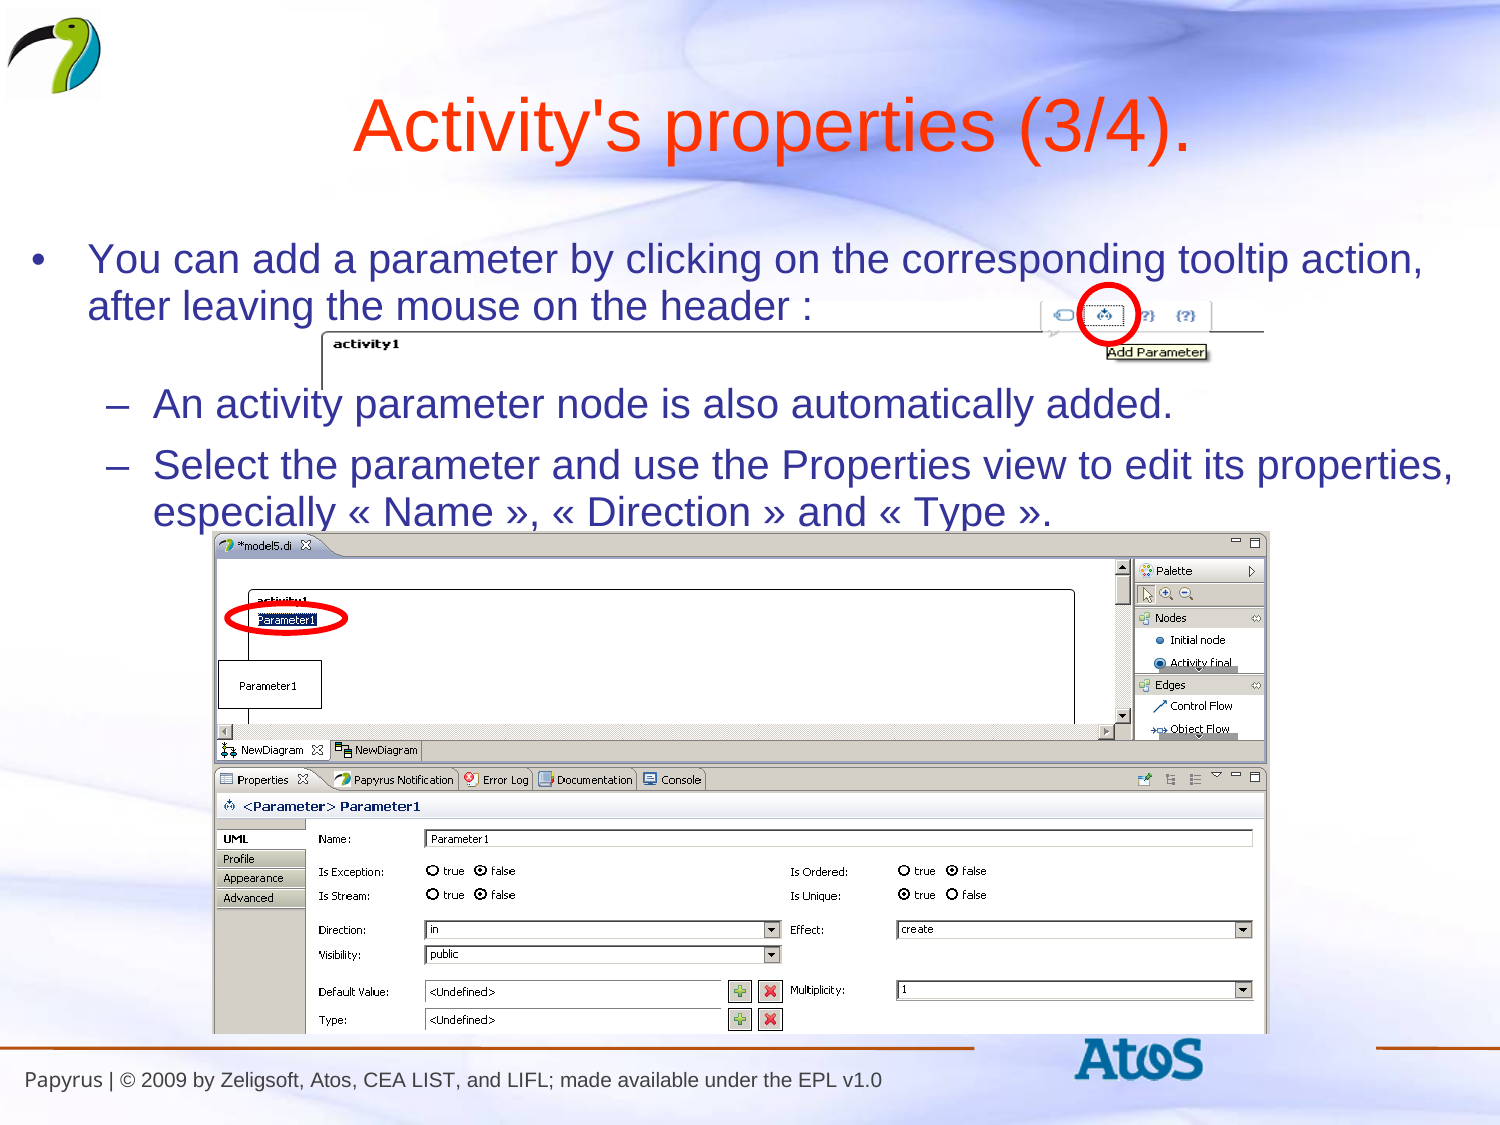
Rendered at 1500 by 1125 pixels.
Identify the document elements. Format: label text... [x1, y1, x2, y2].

picture [0, 0, 1500, 1125]
text_box [227, 603, 346, 633]
list You can add a parameter by clicking on the corresponding tooltip action, after leaving the mouse on the header : An activity parameter node is also automatically added. Select the parameter and use the Properties view to edit its properties, especially « Name », « Direction » and « Type ». [31, 236, 1469, 960]
title Activity's properties (3/4). [283, 72, 1264, 178]
